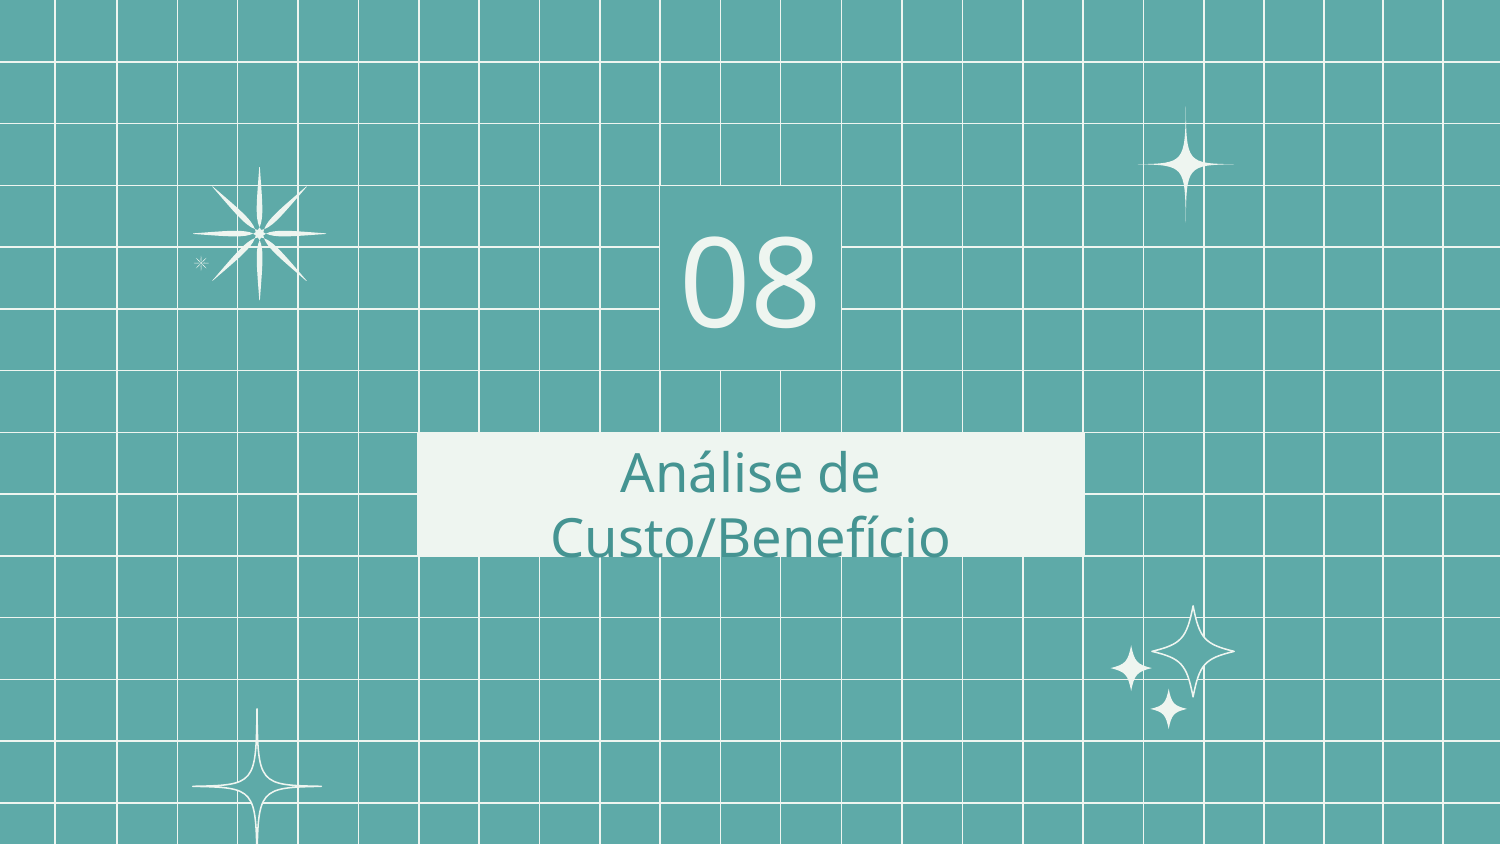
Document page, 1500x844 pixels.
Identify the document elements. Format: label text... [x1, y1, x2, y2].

title 08 [659, 185, 842, 371]
text_box [1110, 645, 1152, 692]
title Análise de Custo/Benefício [417, 432, 1085, 557]
text_box [1151, 605, 1235, 697]
text_box [1137, 106, 1235, 223]
text_box [193, 255, 209, 271]
text_box [193, 167, 327, 301]
text_box [1150, 688, 1188, 730]
